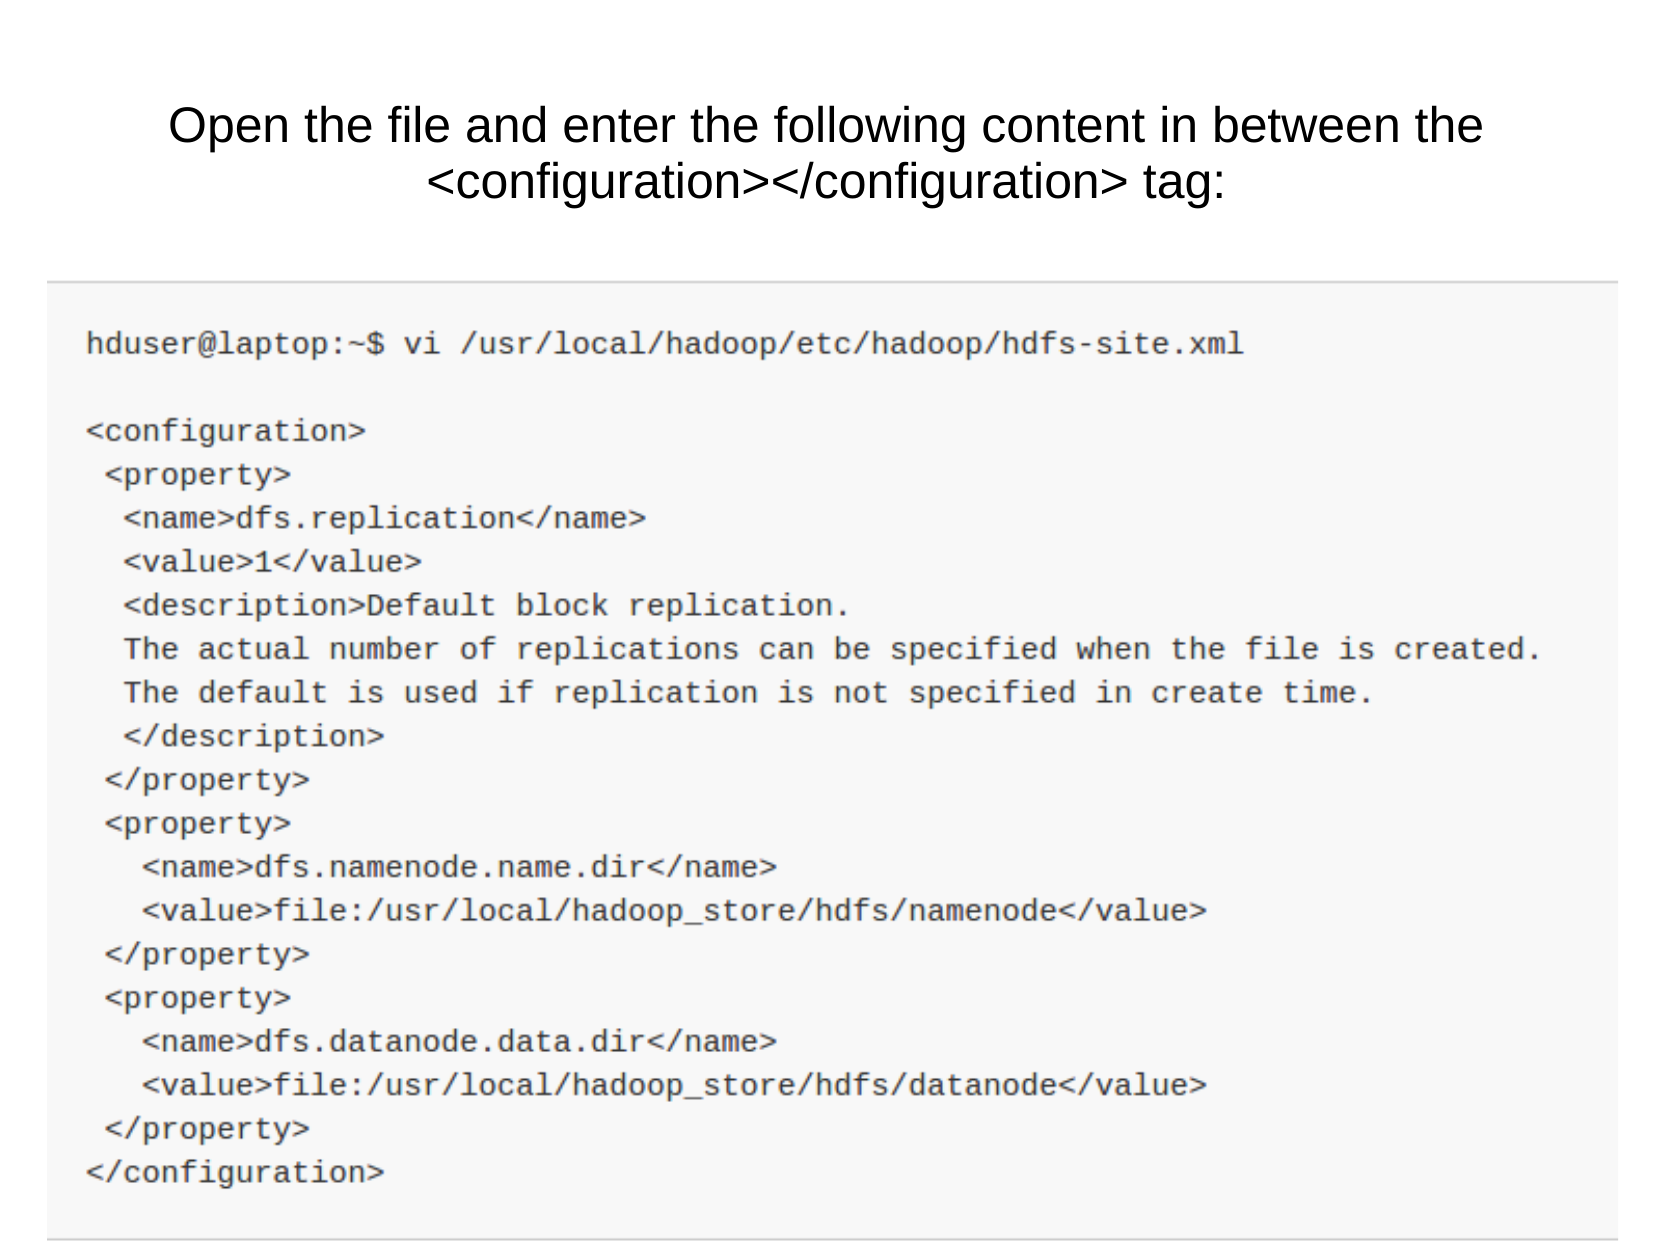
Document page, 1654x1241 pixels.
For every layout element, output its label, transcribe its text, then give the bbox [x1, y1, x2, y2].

picture [47, 237, 1619, 1241]
title Open the file and enter the following content in between the <configuration></configuration> tag: [82, 49, 1571, 237]
